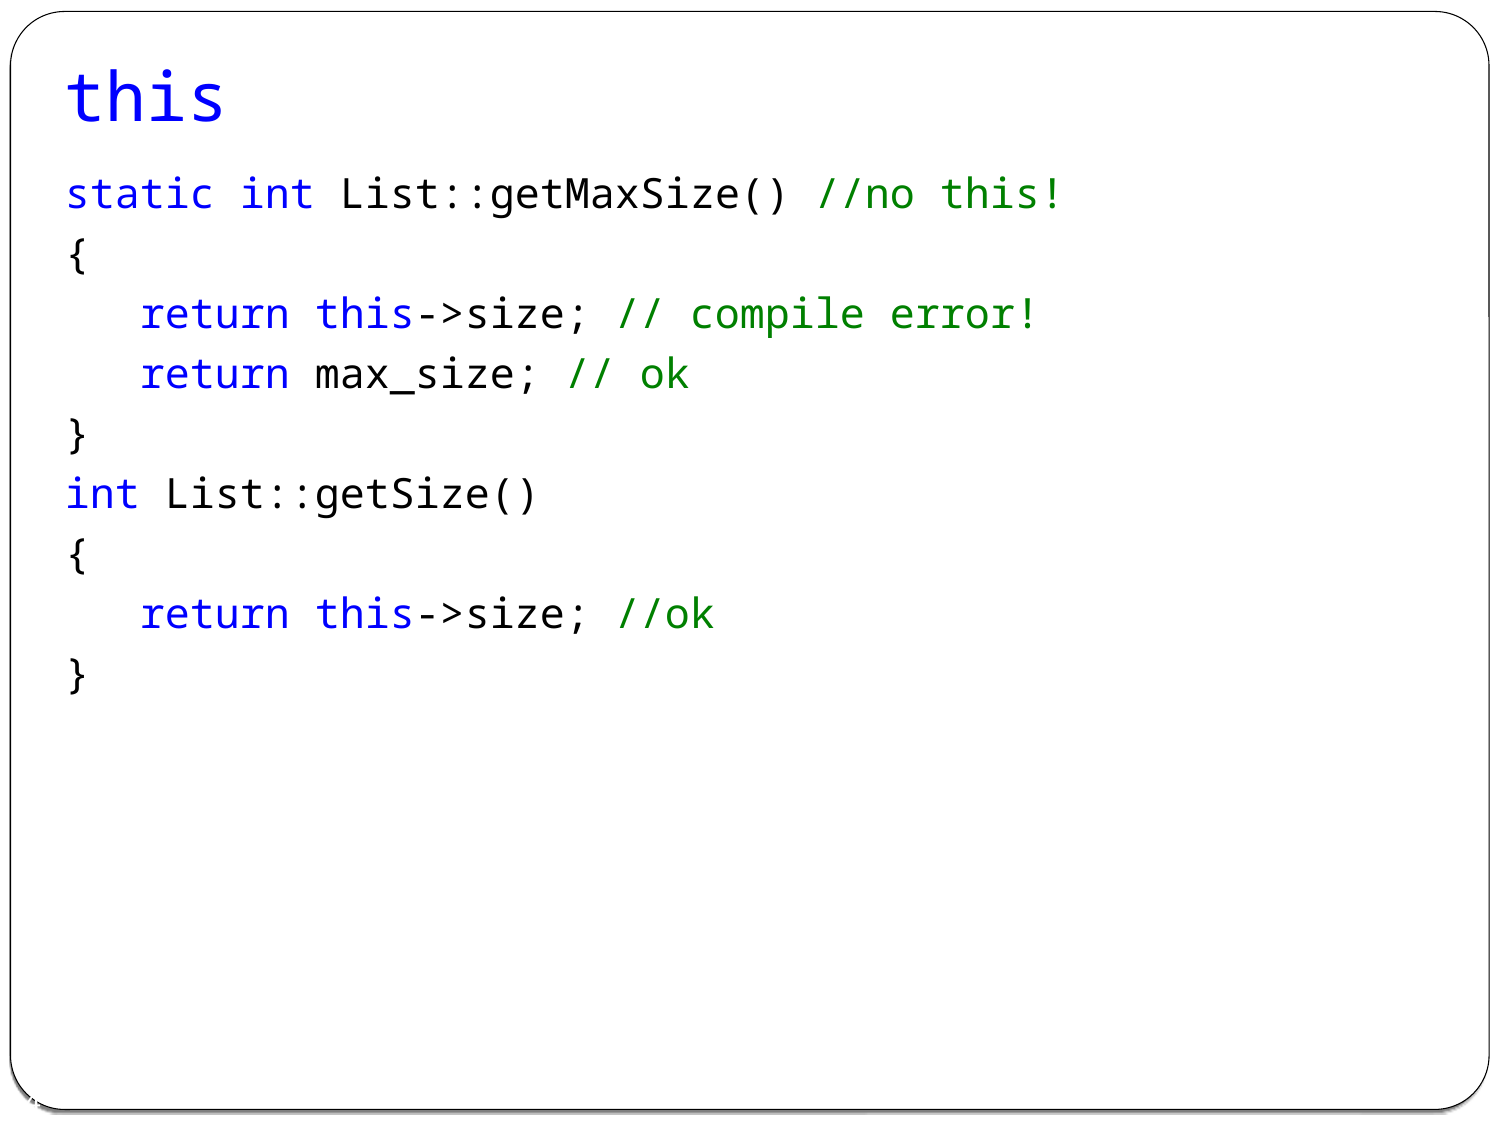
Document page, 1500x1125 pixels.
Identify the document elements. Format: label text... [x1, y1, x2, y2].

title this [50, 45, 1450, 149]
slide_number <number> [0, 1074, 50, 1125]
list static int List::getMaxSize() //no this! { return this->size; // compile error! return max_size; // ok } int List::getSize() { return this->size; //ok } [50, 149, 1450, 1088]
